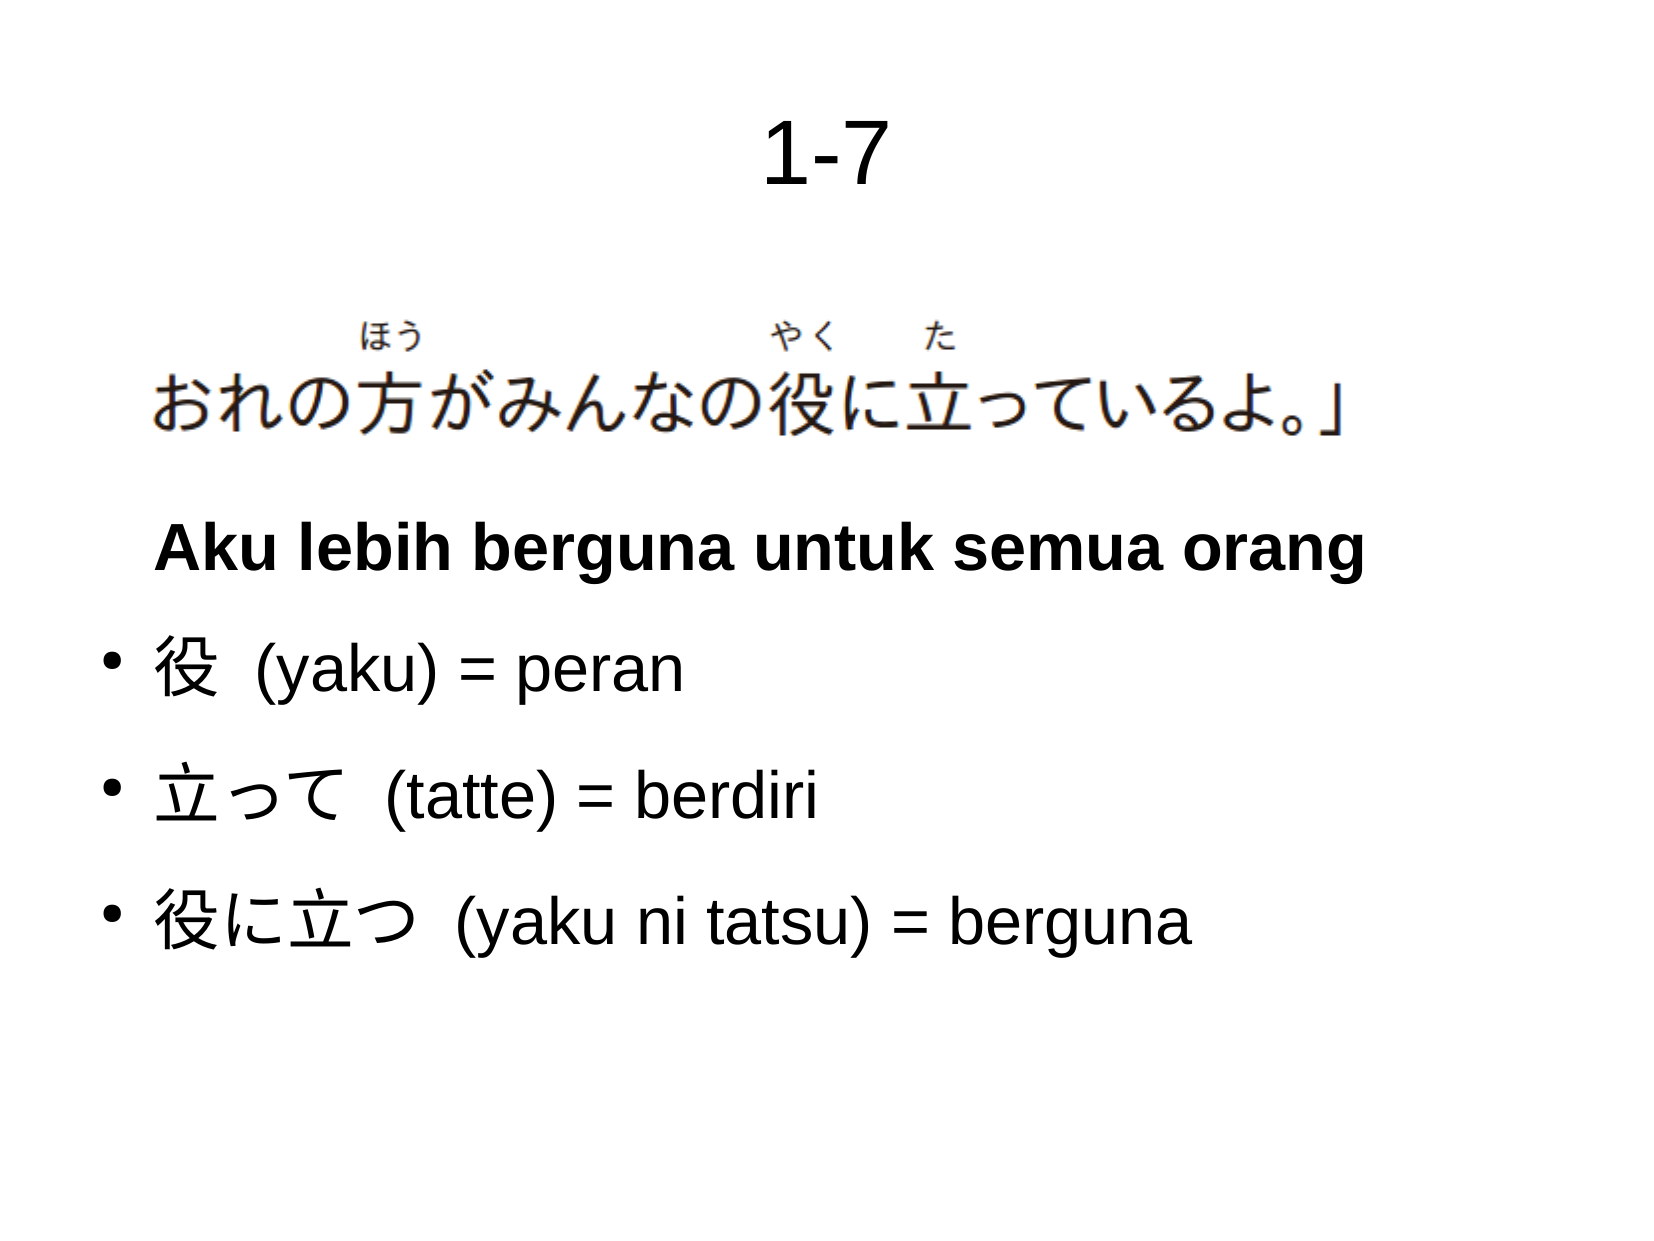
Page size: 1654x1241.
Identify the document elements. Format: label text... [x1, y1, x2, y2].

title 1-7 [82, 49, 1571, 257]
picture [140, 314, 1371, 451]
list Aku lebih berguna untuk semua orang 役 (yaku) = peran 立って (tatte) = berdiri 役に立つ (yaku ni tatsu) = berguna [82, 510, 1571, 1186]
